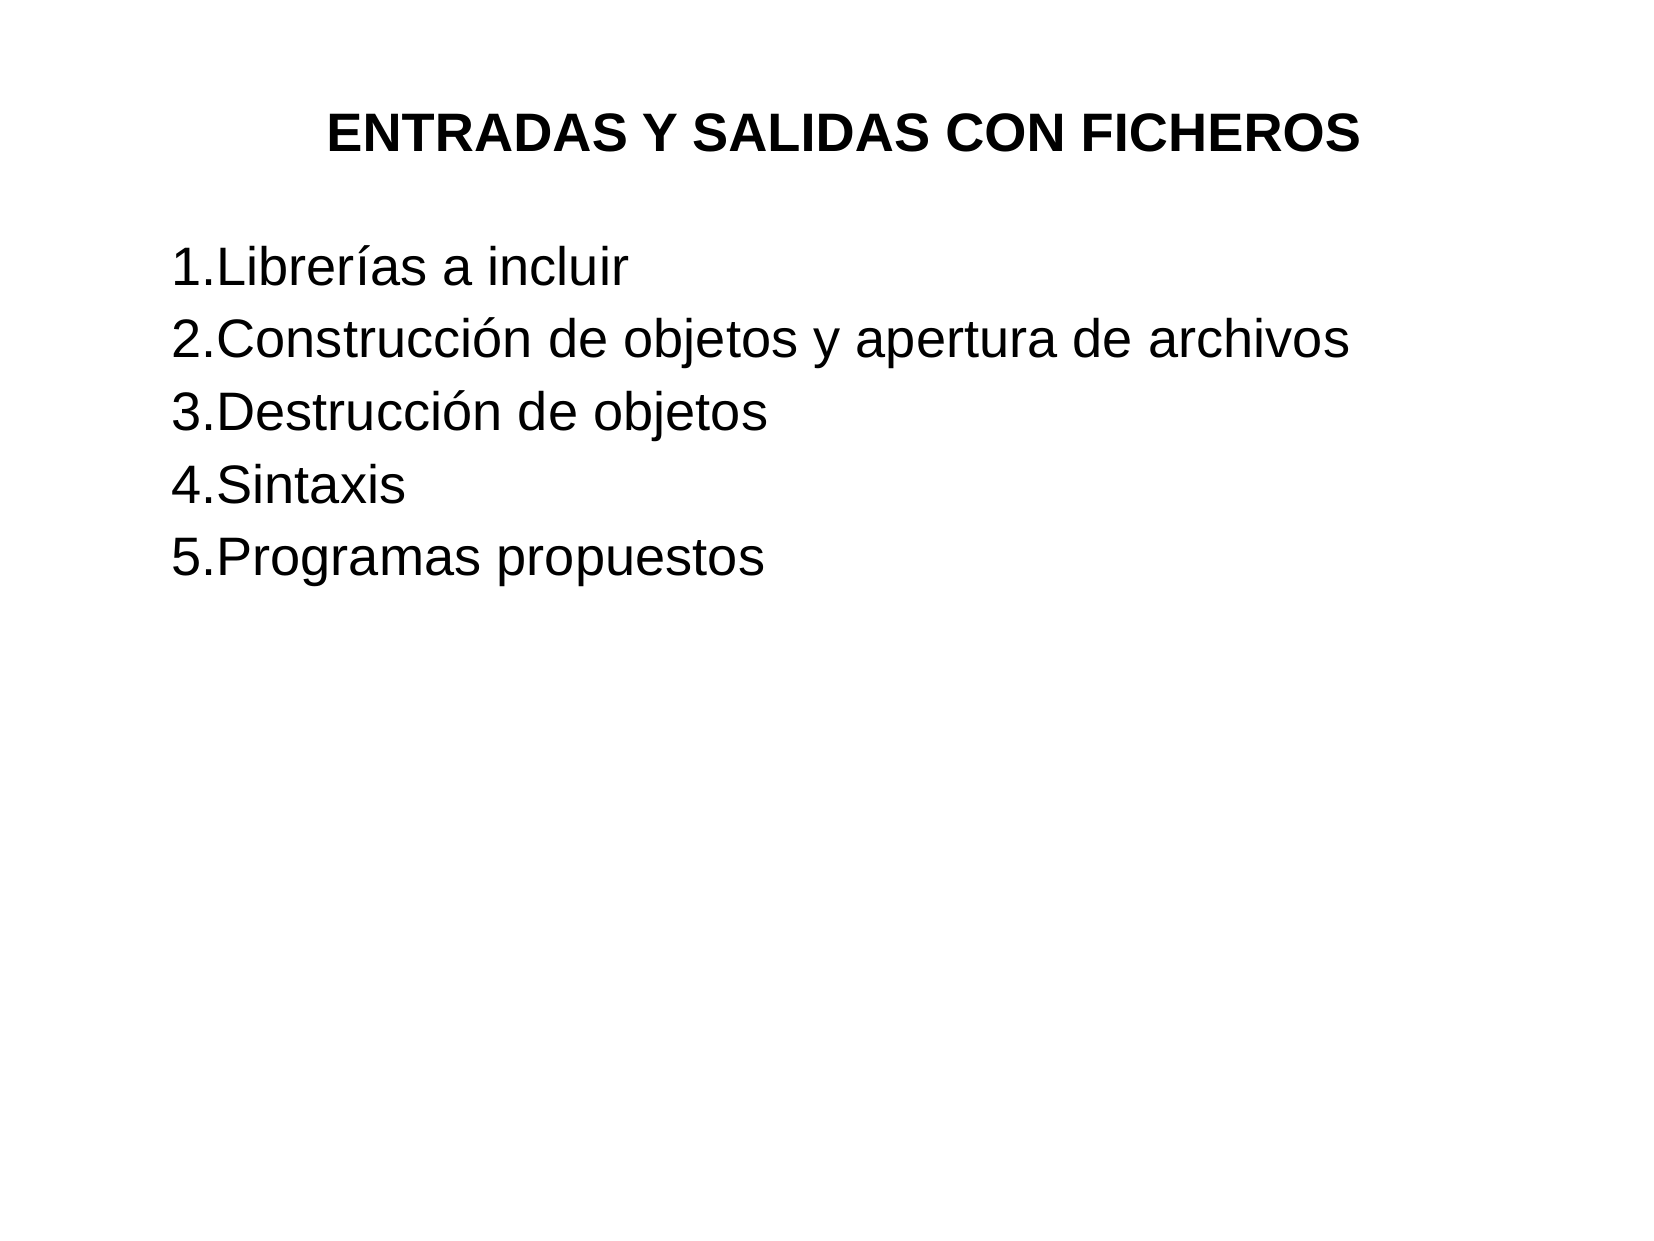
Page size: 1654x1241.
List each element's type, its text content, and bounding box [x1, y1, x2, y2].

subtitle Librerías a incluir Construcción de objetos y apertura de archivos Destrucción de objetos Sintaxis Programas propuestos [171, 236, 1483, 1126]
title ENTRADAS Y SALIDAS CON FICHEROS [82, 29, 1571, 237]
